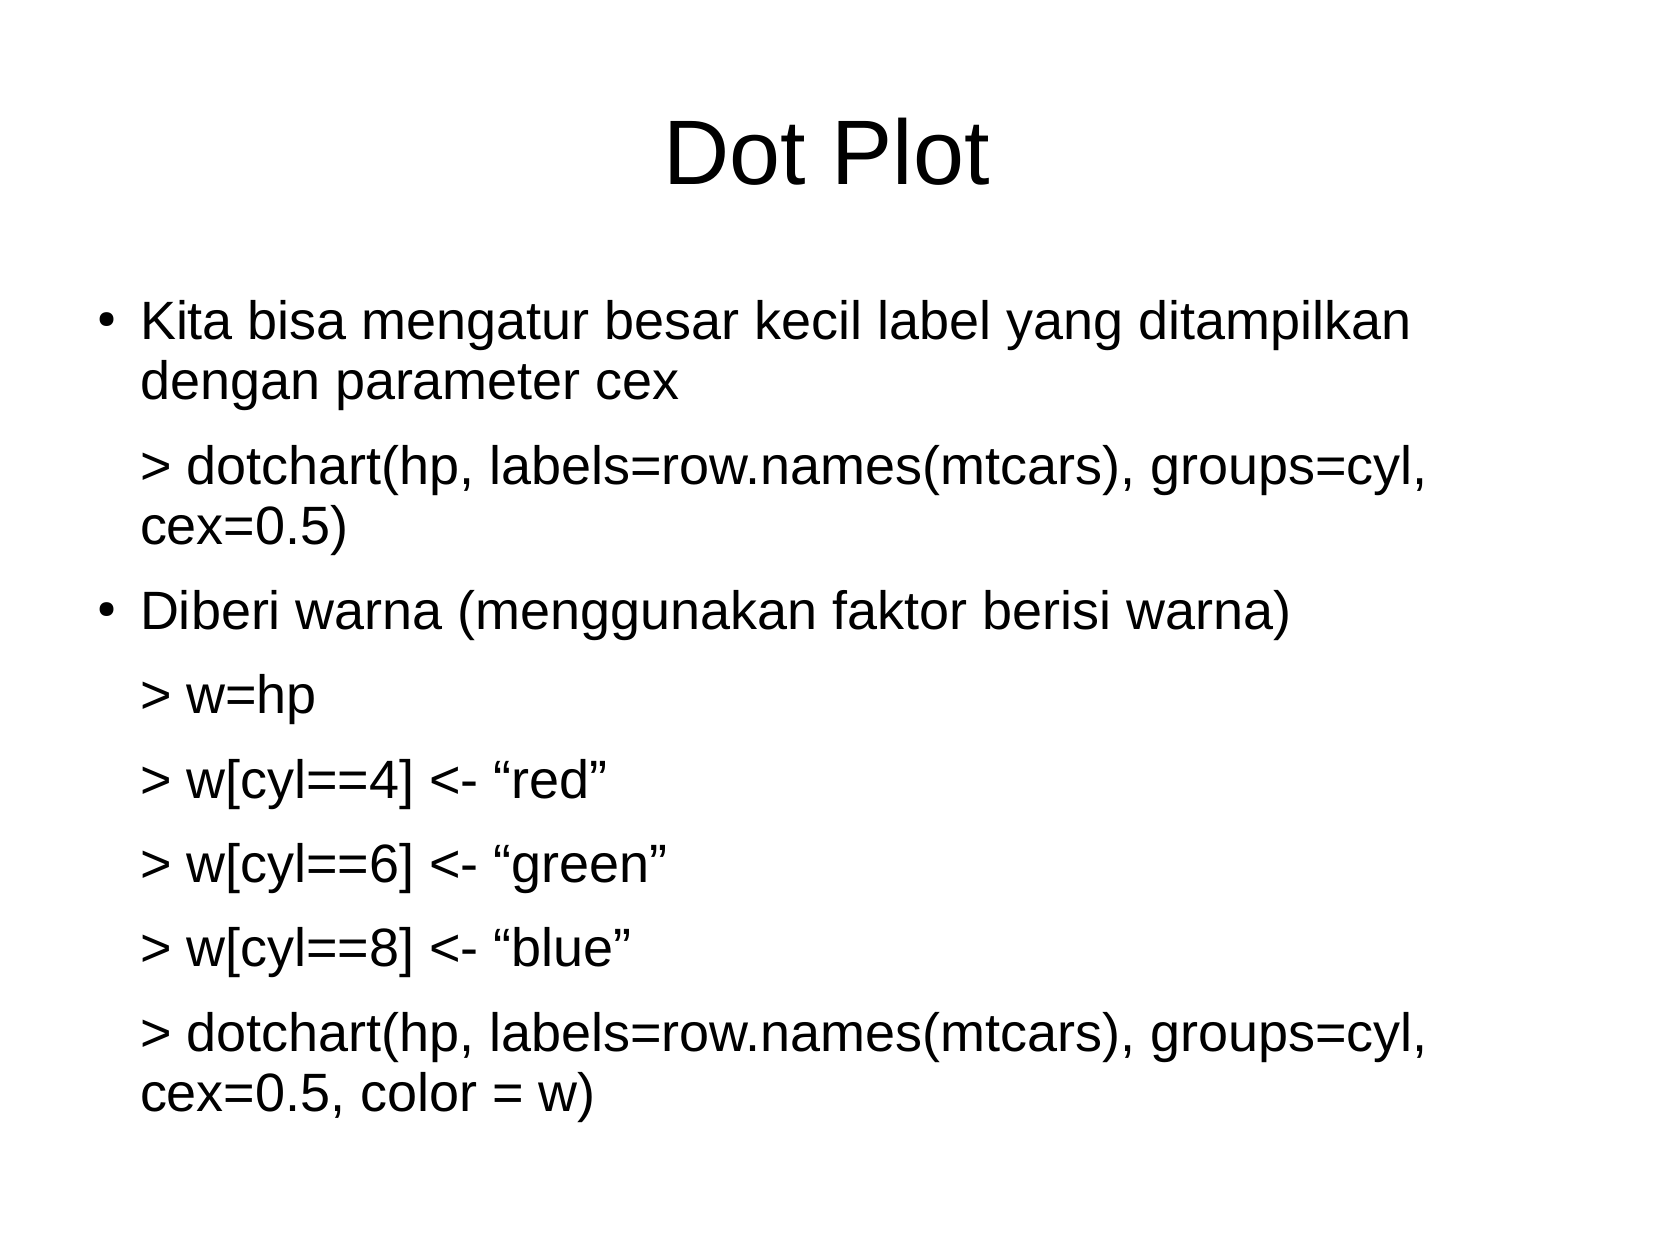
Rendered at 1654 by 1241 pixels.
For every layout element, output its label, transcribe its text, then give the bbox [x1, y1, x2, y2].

list Kita bisa mengatur besar kecil label yang ditampilkan dengan parameter cex > dotchart(hp, labels=row.names(mtcars), groups=cyl, cex=0.5) Diberi warna (menggunakan faktor berisi warna) > w=hp > w[cyl==4] <- “red” > w[cyl==6] <- “green” > w[cyl==8] <- “blue” > dotchart(hp, labels=row.names(mtcars), groups=cyl, cex=0.5, color = w) [82, 290, 1571, 1126]
title Dot Plot [82, 49, 1571, 257]
